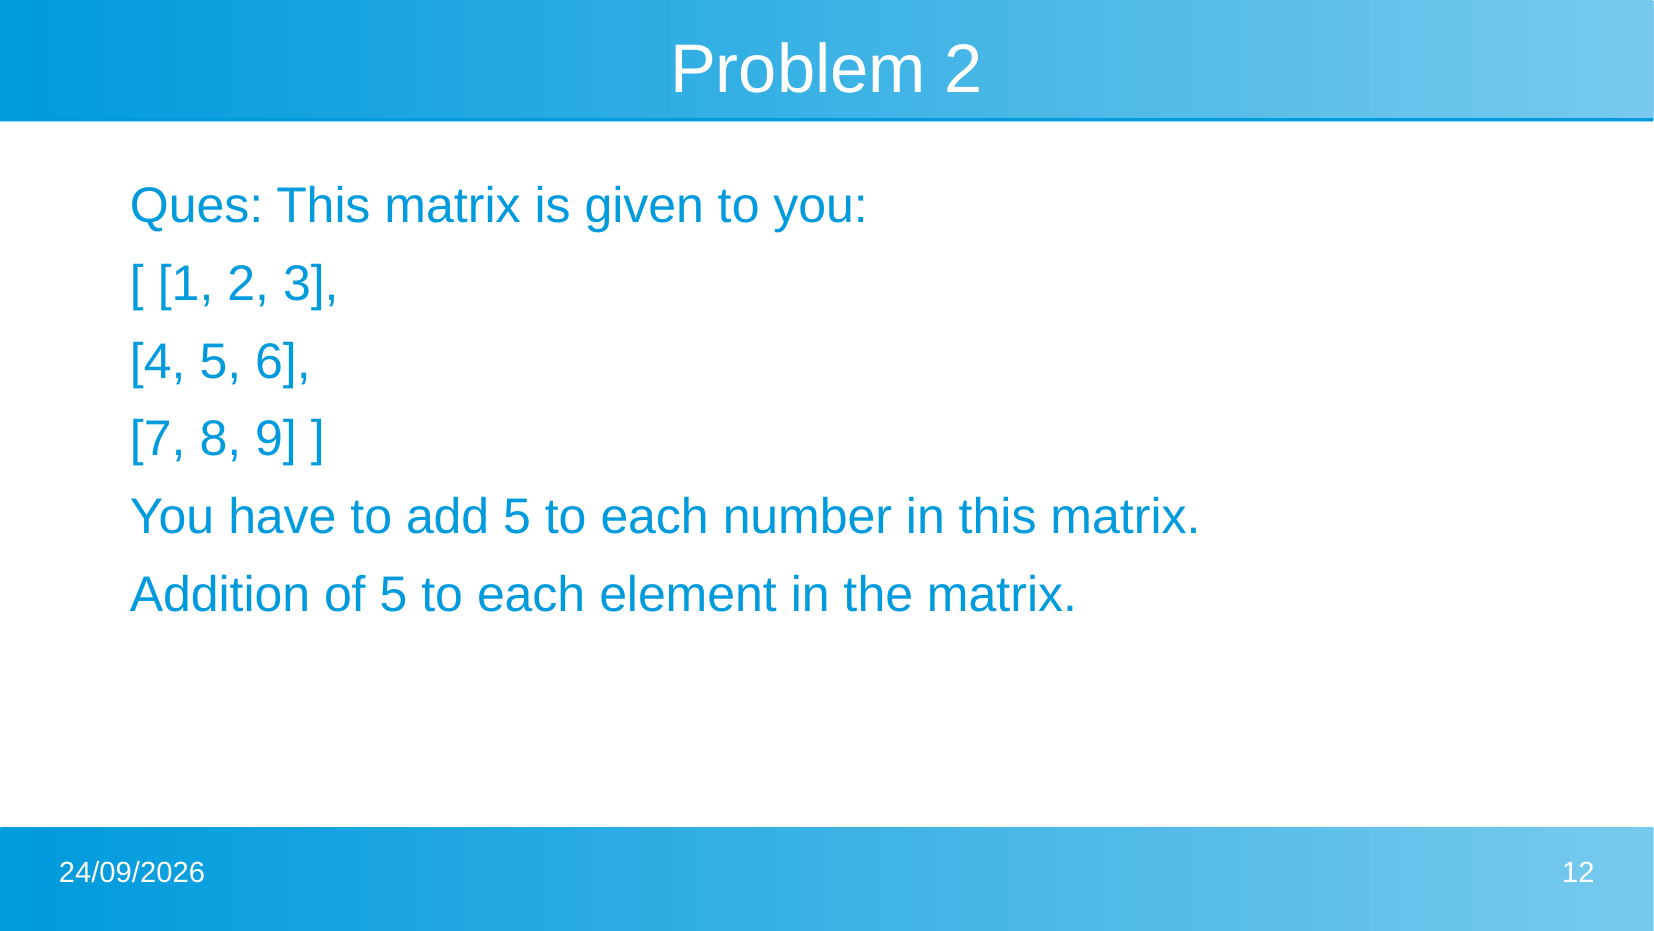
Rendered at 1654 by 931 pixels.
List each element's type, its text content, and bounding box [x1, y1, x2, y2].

title Problem 2 [59, 29, 1595, 108]
list Ques: This matrix is given to you: [ [1, 2, 3], [4, 5, 6], [7, 8, 9] ] You have to add 5 to each number in this matrix. Addition of 5 to each element in the matrix. [59, 177, 1595, 768]
